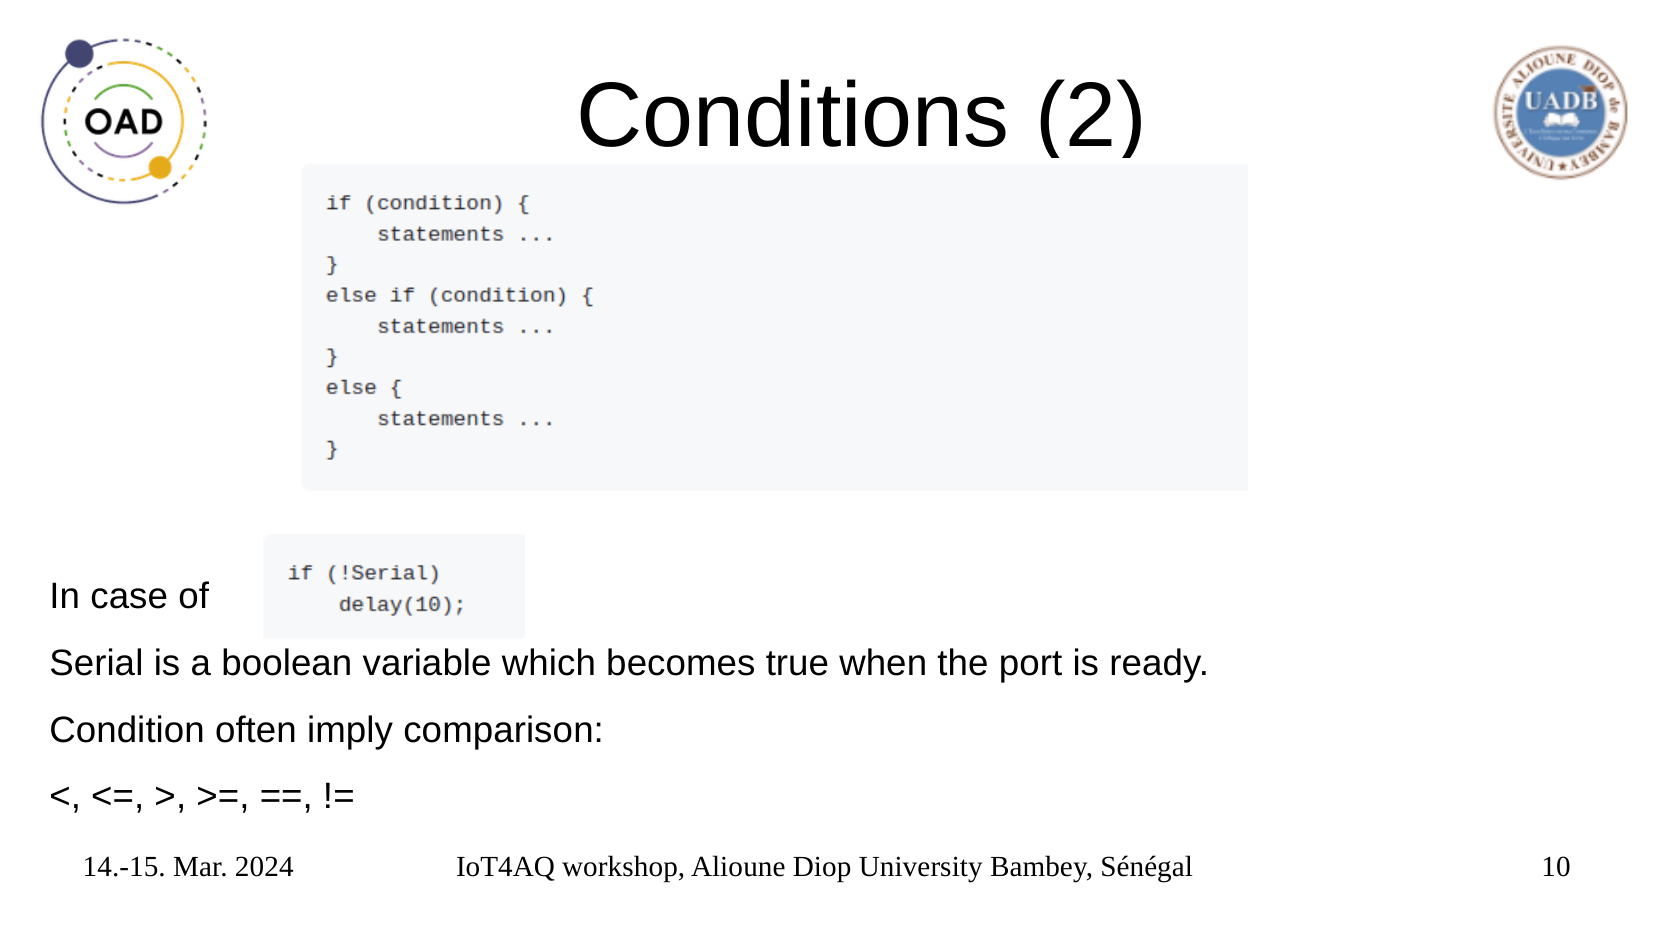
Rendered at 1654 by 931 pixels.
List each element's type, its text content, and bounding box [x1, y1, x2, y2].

picture [0, 24, 242, 225]
picture [262, 534, 525, 638]
picture [269, 158, 1248, 514]
picture [1482, 37, 1641, 188]
list In case of Serial is a boolean variable which becomes true when the port is ready. Condition often imply comparison: <, <=, >, >=, ==, != [49, 225, 1538, 826]
title Conditions (2) [278, 37, 1446, 193]
